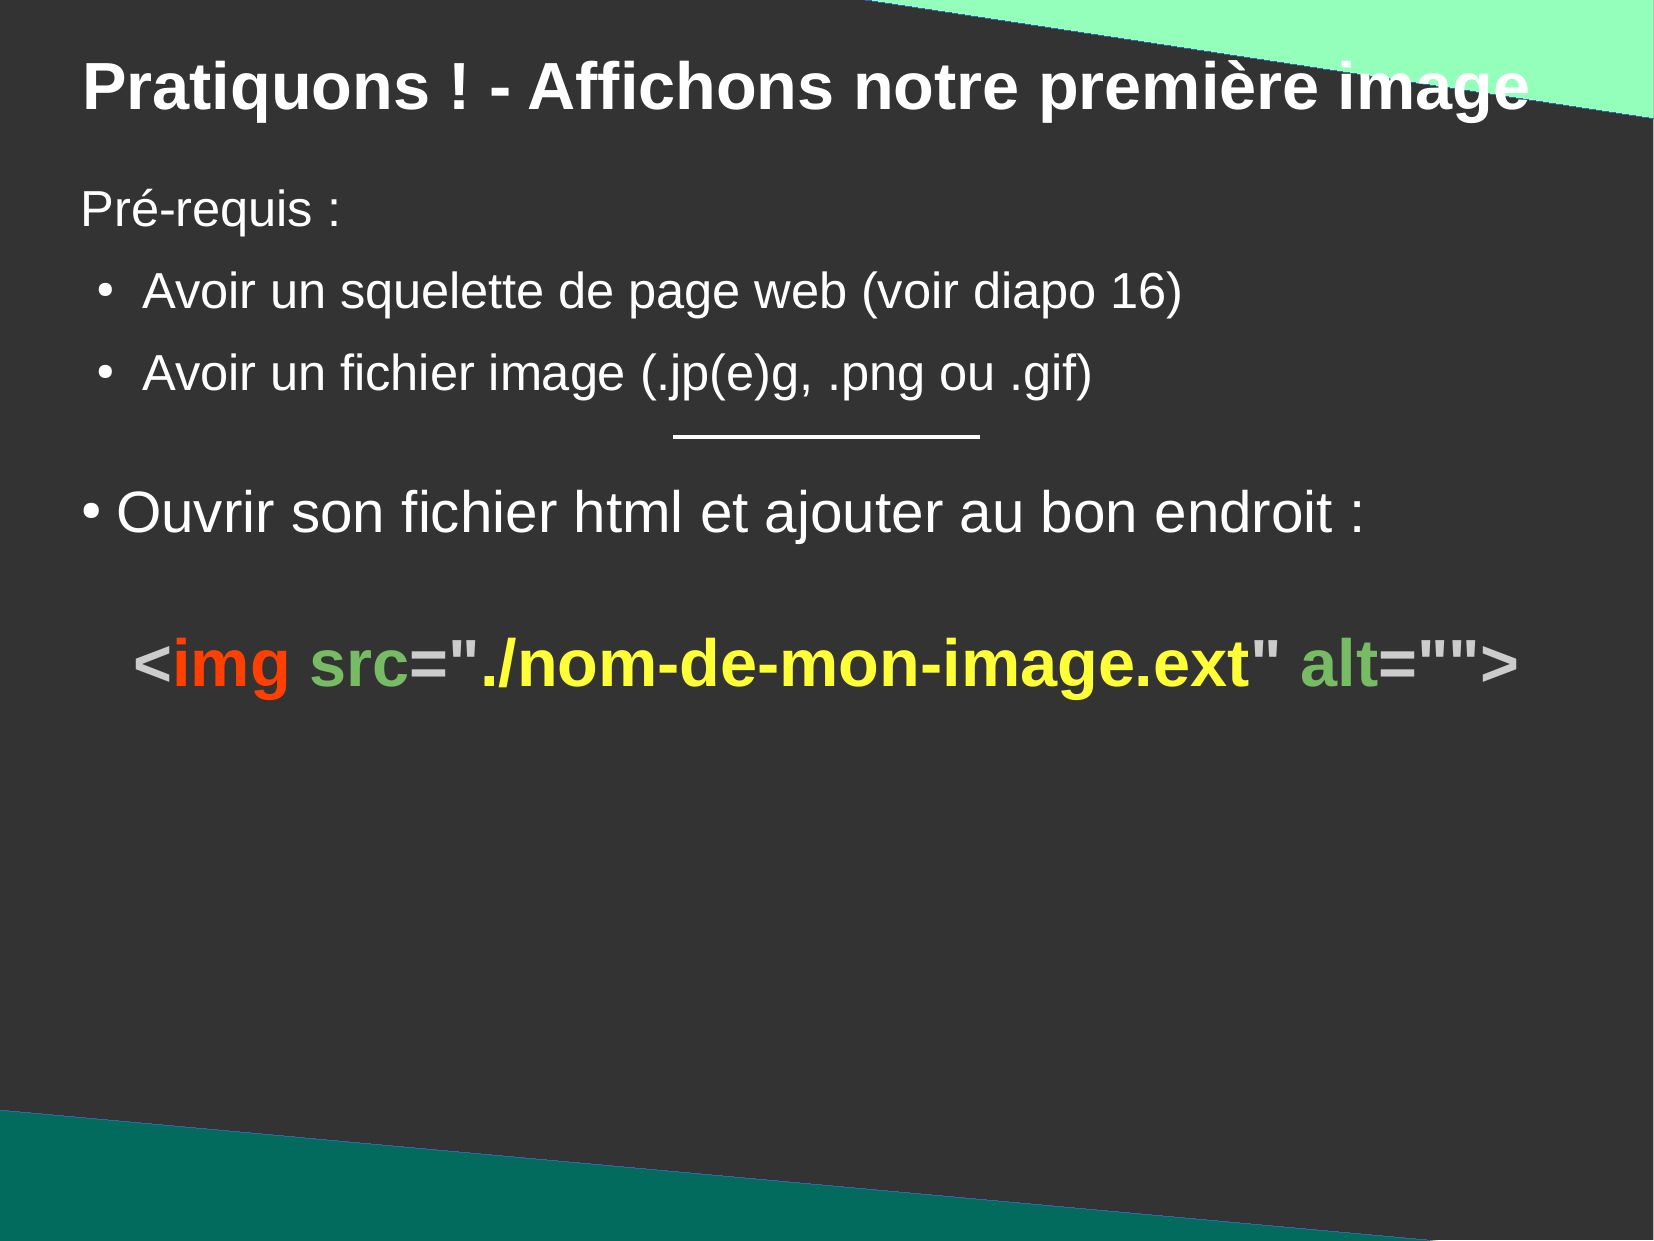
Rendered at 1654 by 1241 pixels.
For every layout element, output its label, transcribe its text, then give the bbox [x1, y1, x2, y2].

text_box Ouvrir son fichier html et ajouter au bon endroit : [66, 472, 1595, 636]
title Pratiquons ! - Affichons notre première image [82, 49, 1571, 152]
list Pré-requis : Avoir un squelette de page web (voir diapo 16) Avoir un fichier image (.jp(e)g, .png ou .gif) [80, 180, 1620, 402]
text_box <img src="./nom-de-mon-image.ext" alt=""> [83, 636, 1570, 709]
text_box [865, 0, 1654, 119]
